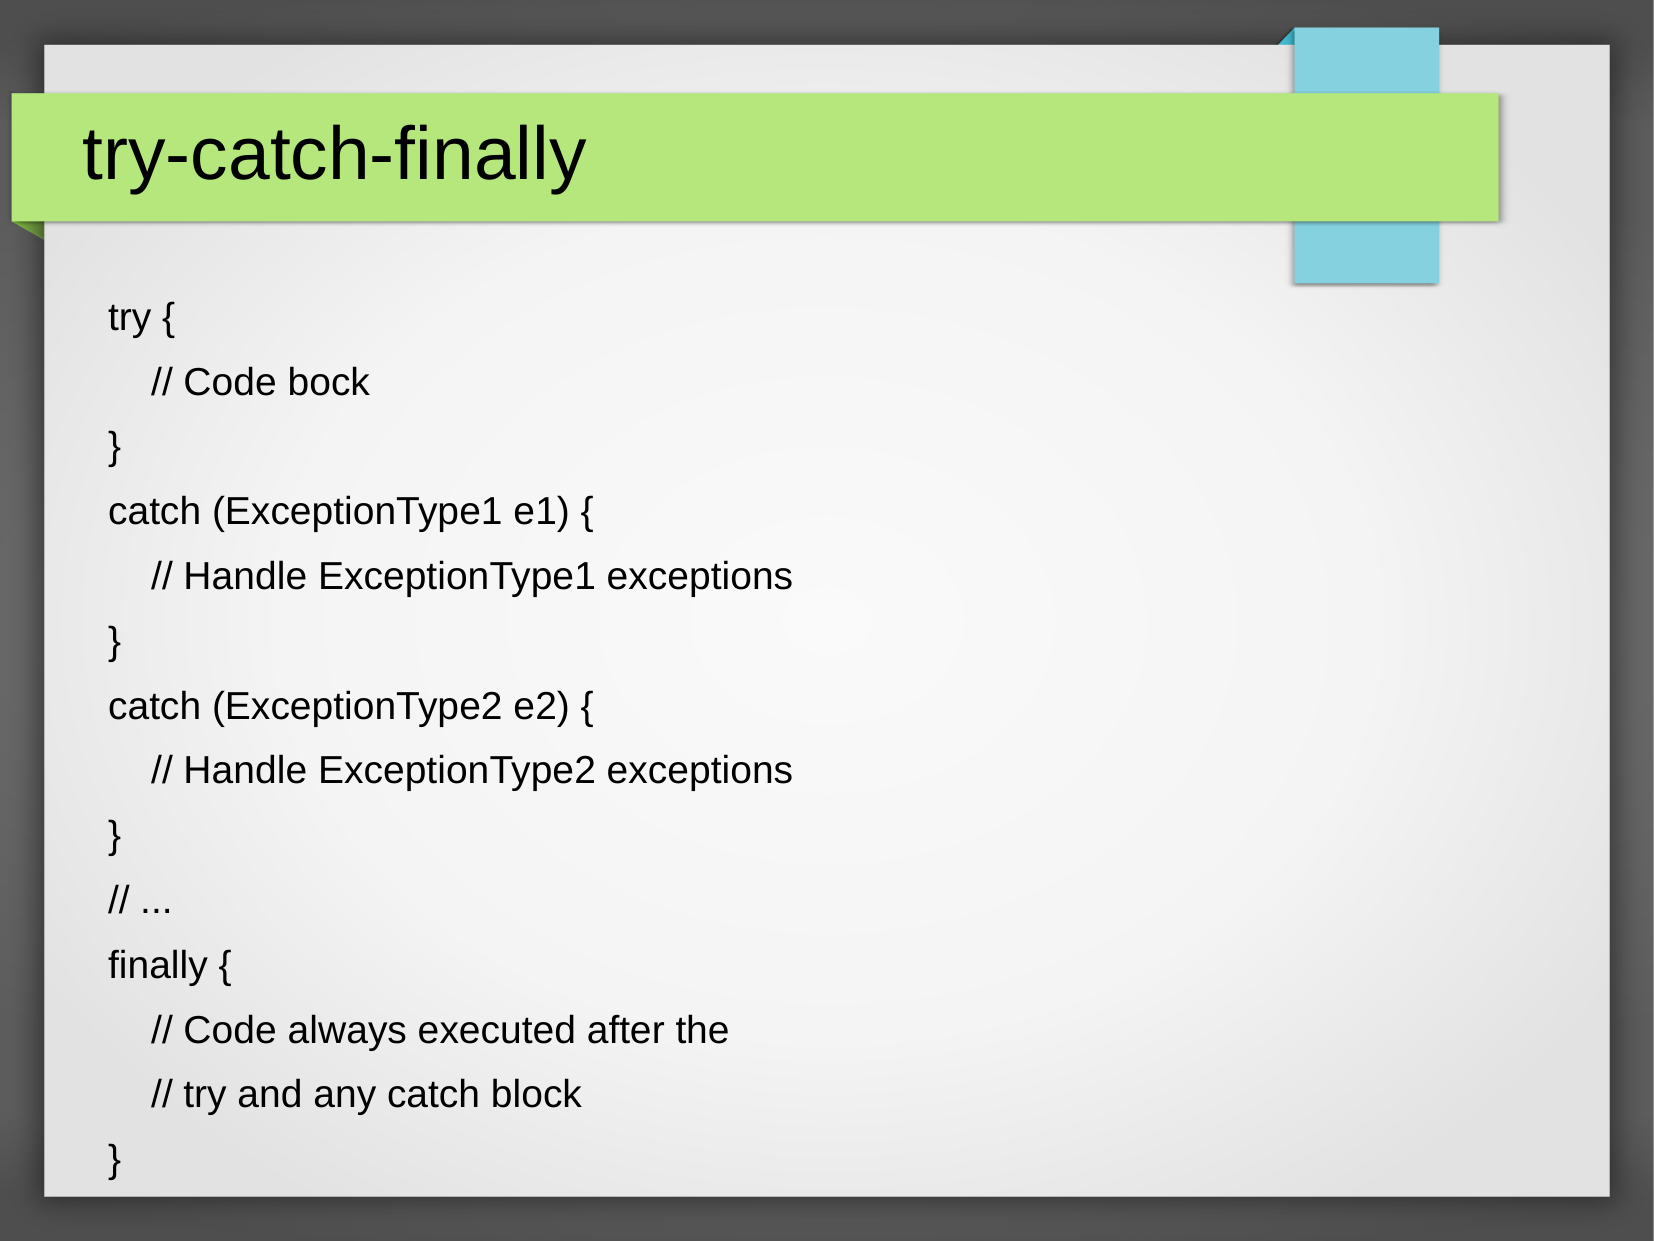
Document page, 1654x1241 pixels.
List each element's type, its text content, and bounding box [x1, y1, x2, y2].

title try-catch-finally [82, 94, 1264, 213]
list try { // Code bock } catch (ExceptionType1 e1) { // Handle ExceptionType1 exceptions } catch (ExceptionType2 e2) { // Handle ExceptionType2 exceptions } // ... finally { // Code always executed after the // try and any catch block } [82, 295, 1453, 1182]
picture [0, 0, 1654, 1241]
